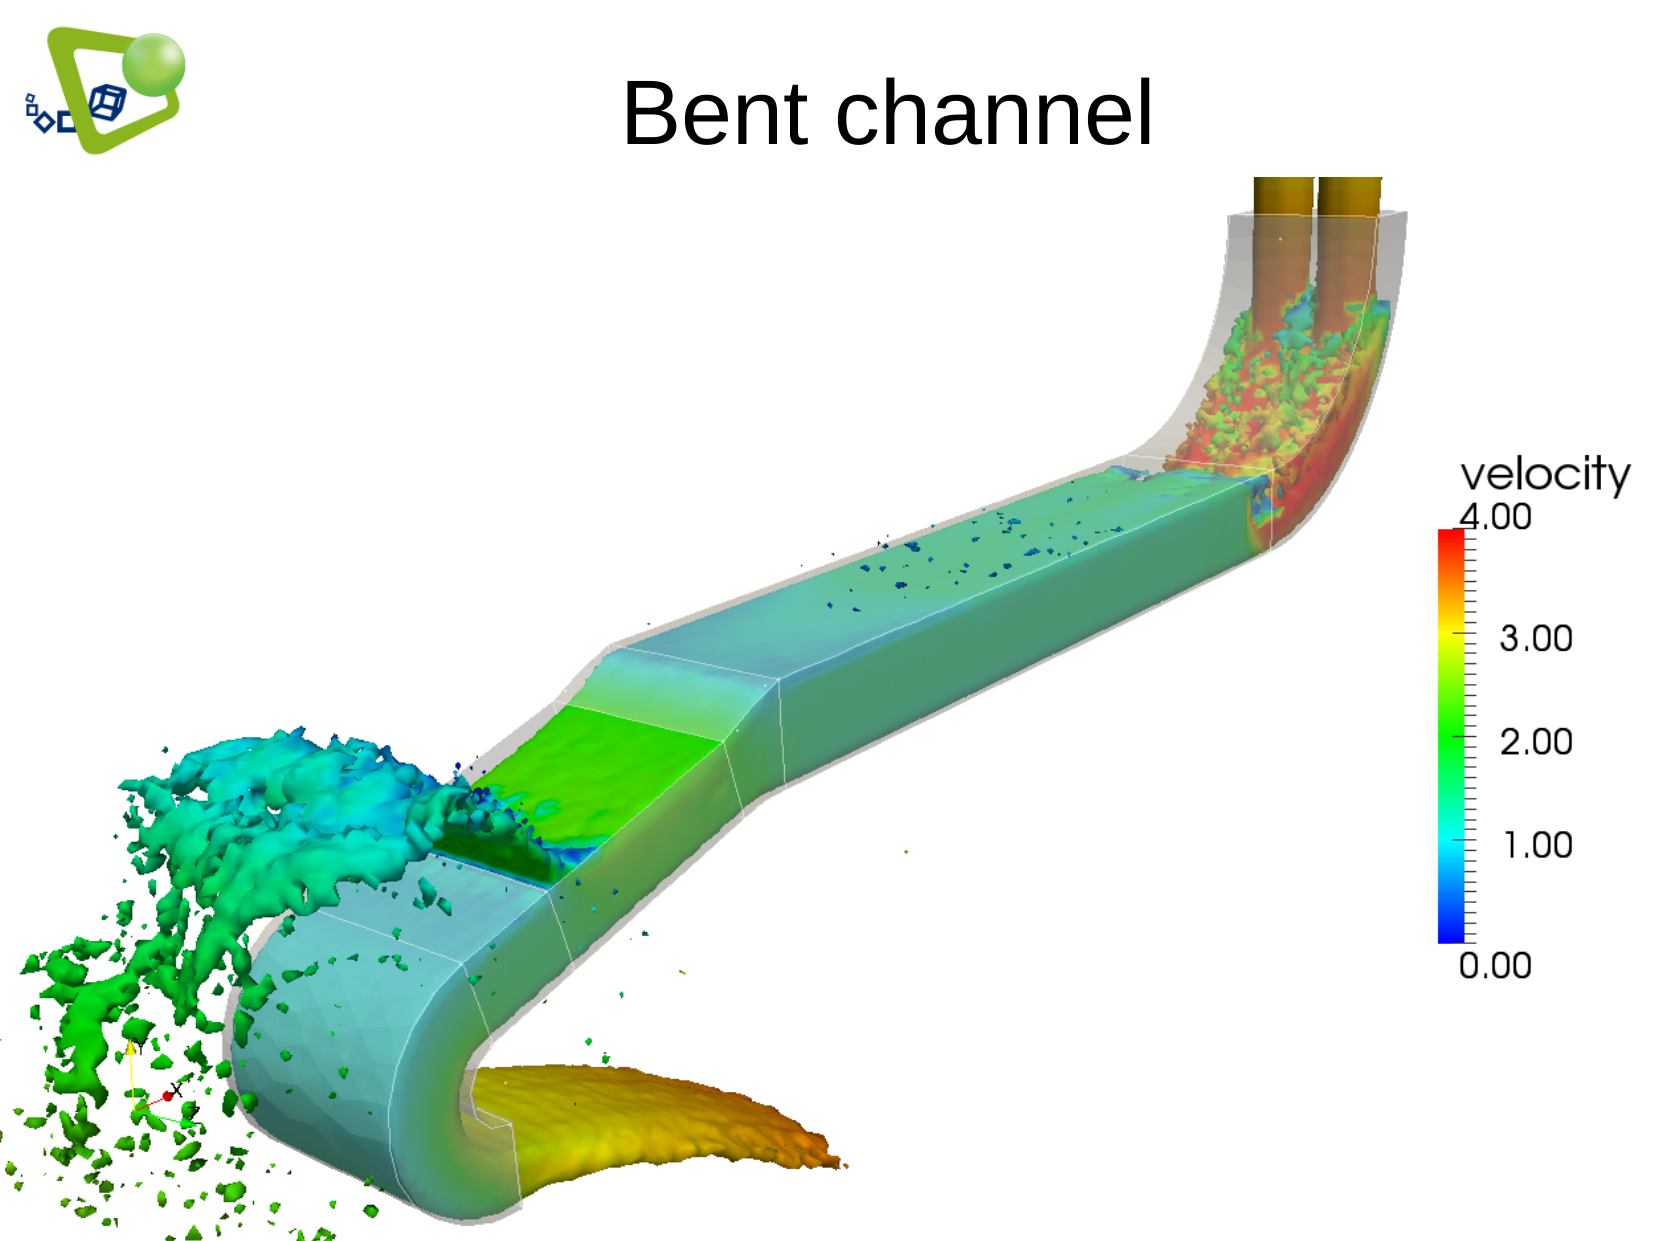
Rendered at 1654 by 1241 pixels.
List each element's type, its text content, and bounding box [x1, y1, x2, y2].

picture [0, 0, 1654, 1241]
title Bent channel [206, 49, 1571, 177]
